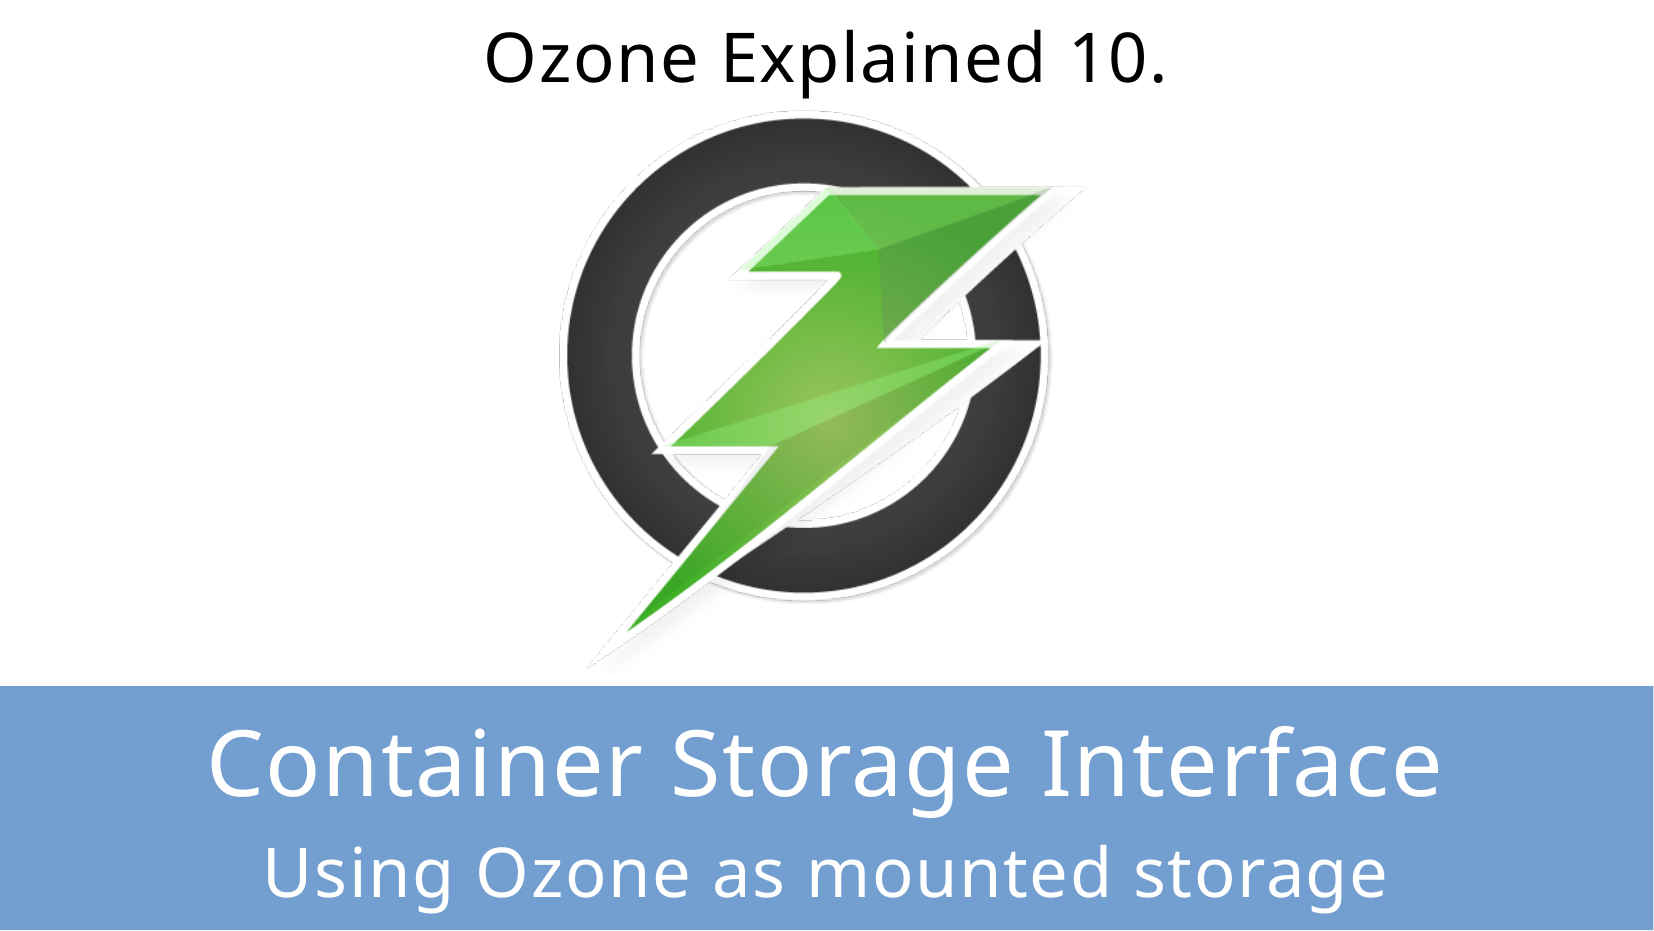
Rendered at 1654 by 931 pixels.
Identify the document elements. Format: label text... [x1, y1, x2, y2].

title Ozone Explained 10. [0, 8, 1654, 105]
picture [552, 100, 1094, 675]
title Container Storage Interface Using Ozone as mounted storage [0, 686, 1654, 931]
